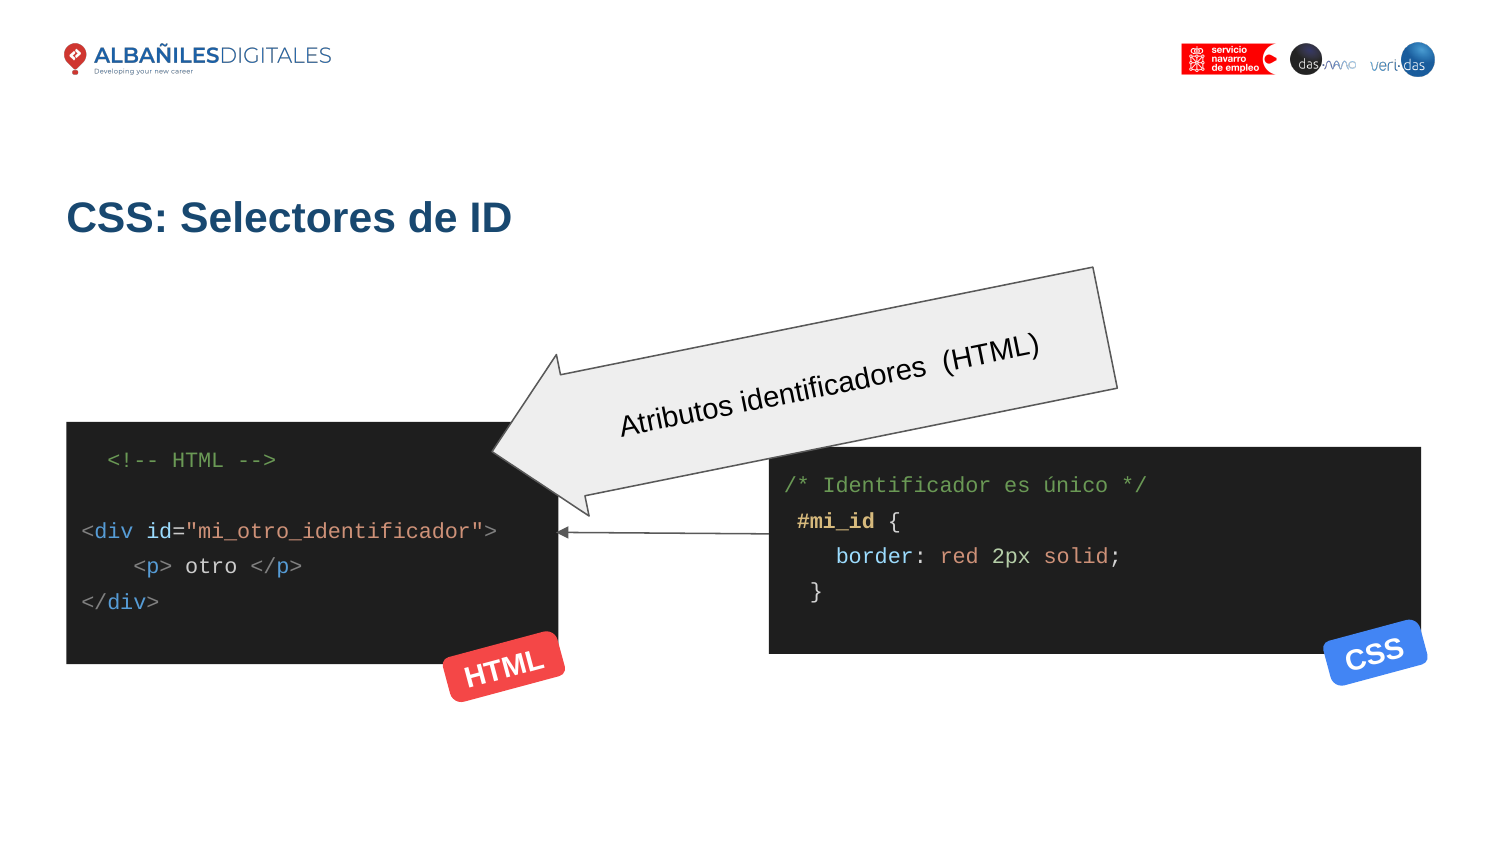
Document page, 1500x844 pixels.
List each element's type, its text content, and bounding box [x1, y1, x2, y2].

text_box Atributos identificadores (HTML) [491, 267, 1118, 517]
text_box <!-- HTML --> <div id="mi_otro_identificador"> <p> otro </p> </div> [66, 421, 559, 665]
text_box CSS: Selectores de ID [66, 179, 728, 241]
text_box CSS [1323, 619, 1428, 686]
text_box HTML [442, 631, 565, 703]
picture [64, 43, 332, 75]
picture [1370, 42, 1435, 77]
picture [1290, 43, 1356, 75]
picture [1181, 43, 1277, 75]
text_box /* Identificador es único */ #mi_id { border: red 2px solid; } [768, 446, 1422, 654]
